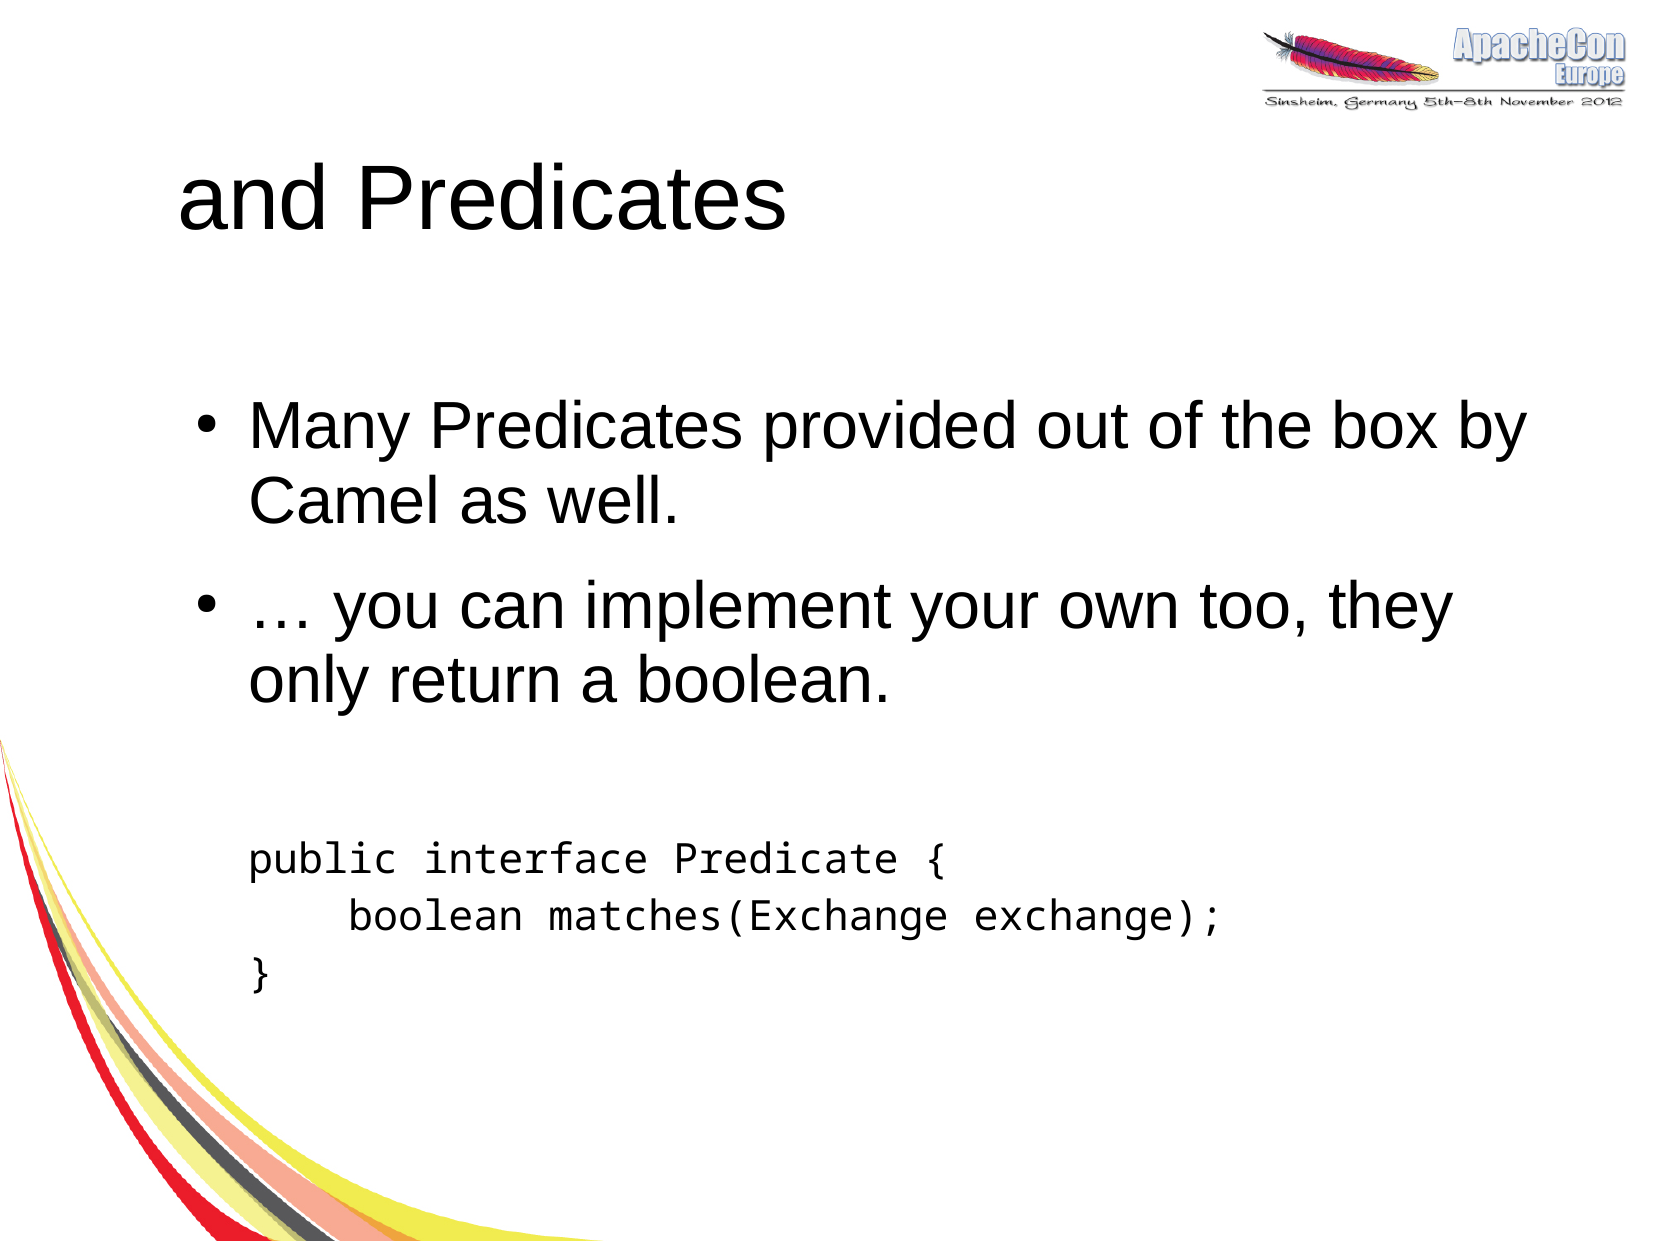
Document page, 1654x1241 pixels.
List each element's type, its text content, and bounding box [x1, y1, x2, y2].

list Many Predicates provided out of the box by Camel as well. … you can implement your own too, they only return a boolean. [177, 283, 1536, 718]
list public interface Predicate { boolean matches(Exchange exchange); } [177, 828, 1536, 975]
title and Predicates [177, 141, 1536, 254]
picture [0, 0, 1654, 1241]
